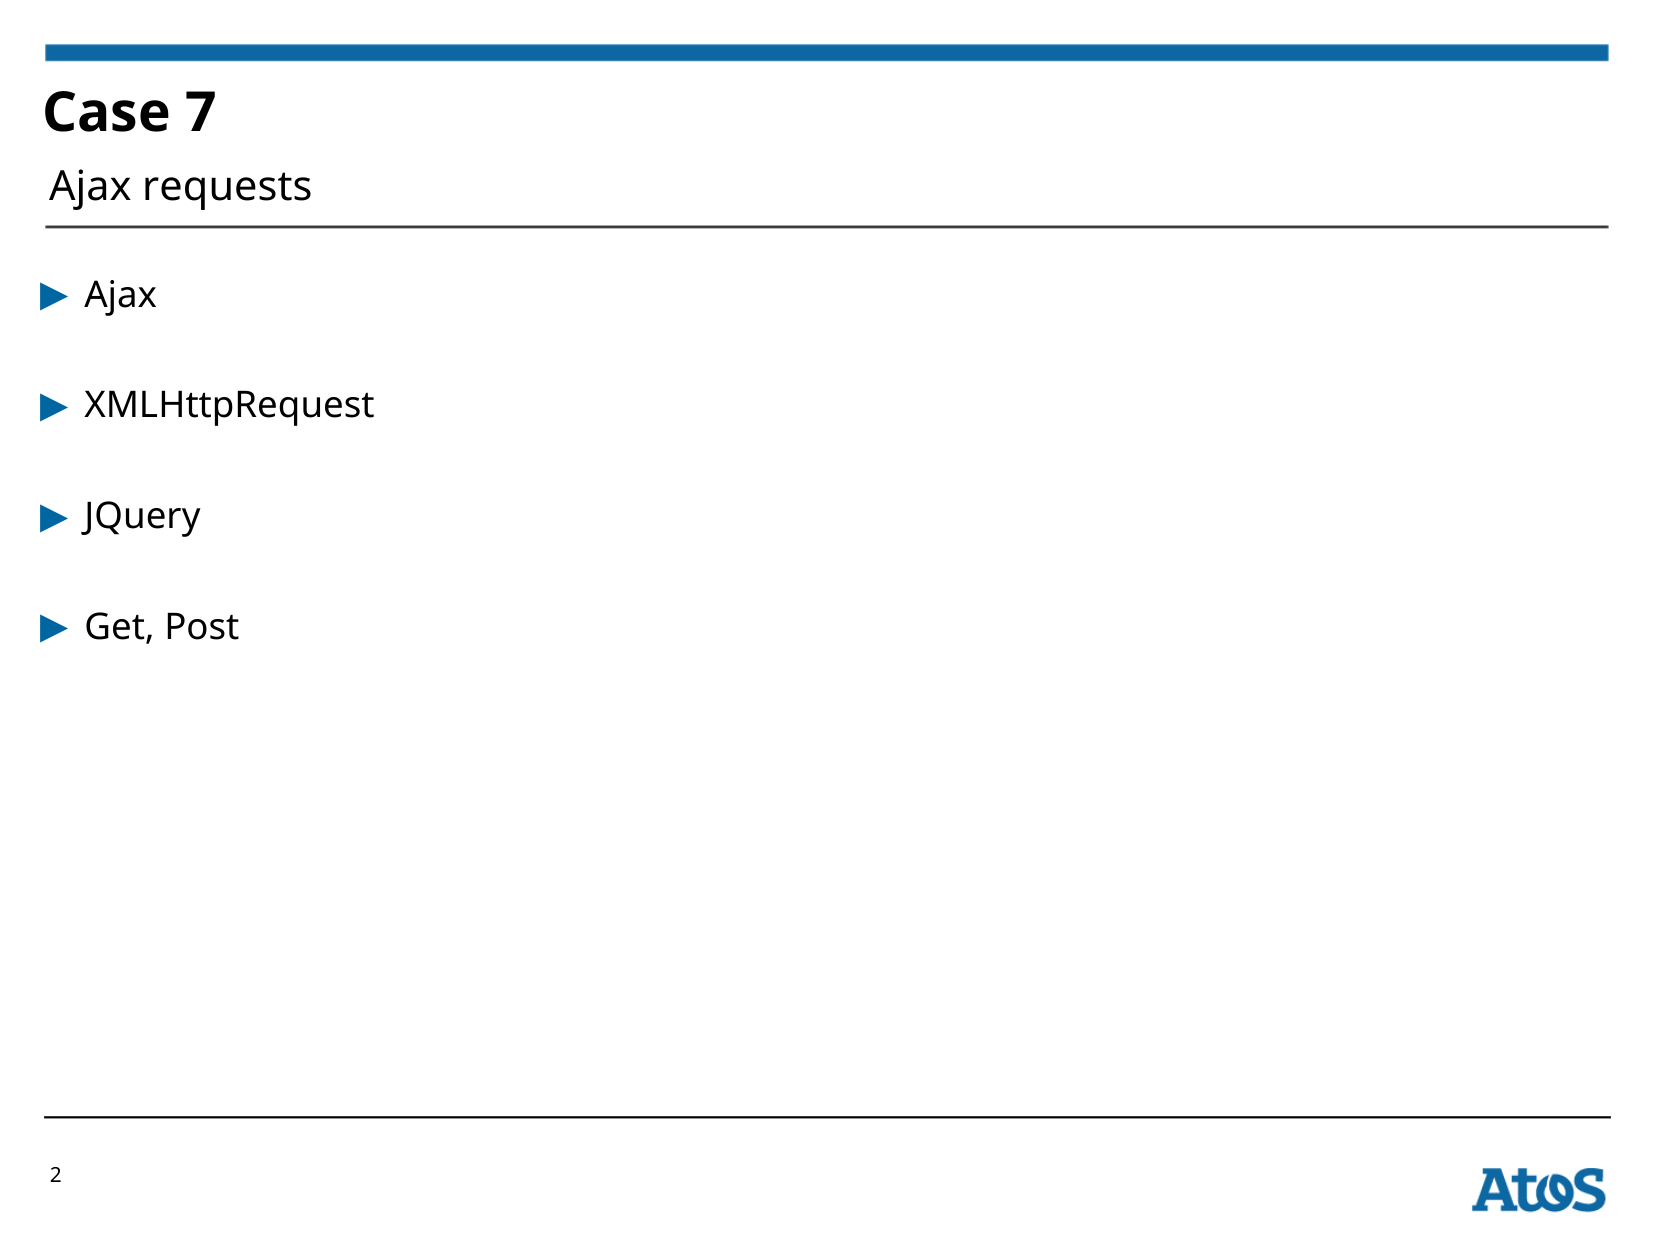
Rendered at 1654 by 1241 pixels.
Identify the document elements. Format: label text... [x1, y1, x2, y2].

text_box Ajax requests [34, 151, 1605, 217]
list Ajax XMLHttpRequest JQuery Get, Post [25, 262, 1608, 1101]
title Case 7 [27, 68, 1610, 216]
picture [0, 0, 1654, 1241]
text_box <number> [35, 1142, 151, 1209]
